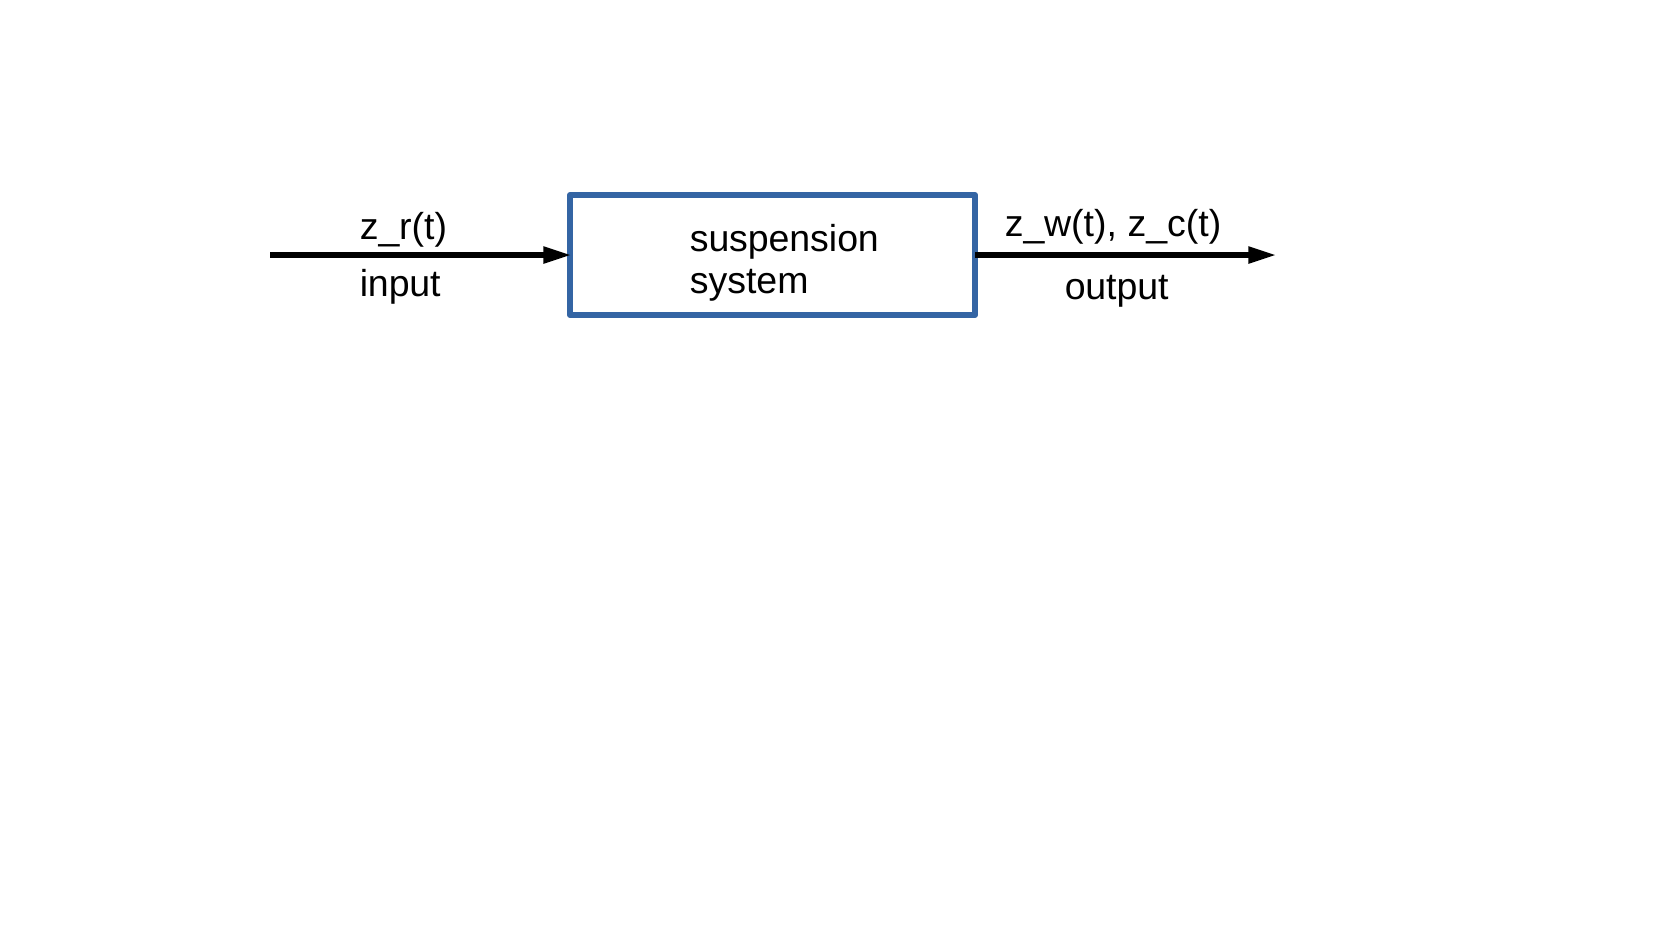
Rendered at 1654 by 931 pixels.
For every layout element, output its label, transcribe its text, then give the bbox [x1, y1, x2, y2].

text_box z_r(t) [345, 198, 466, 256]
text_box suspension system [675, 210, 961, 309]
text_box input [345, 255, 481, 312]
text_box output [1050, 258, 1186, 316]
text_box z_w(t), z_c(t) [990, 195, 1261, 252]
